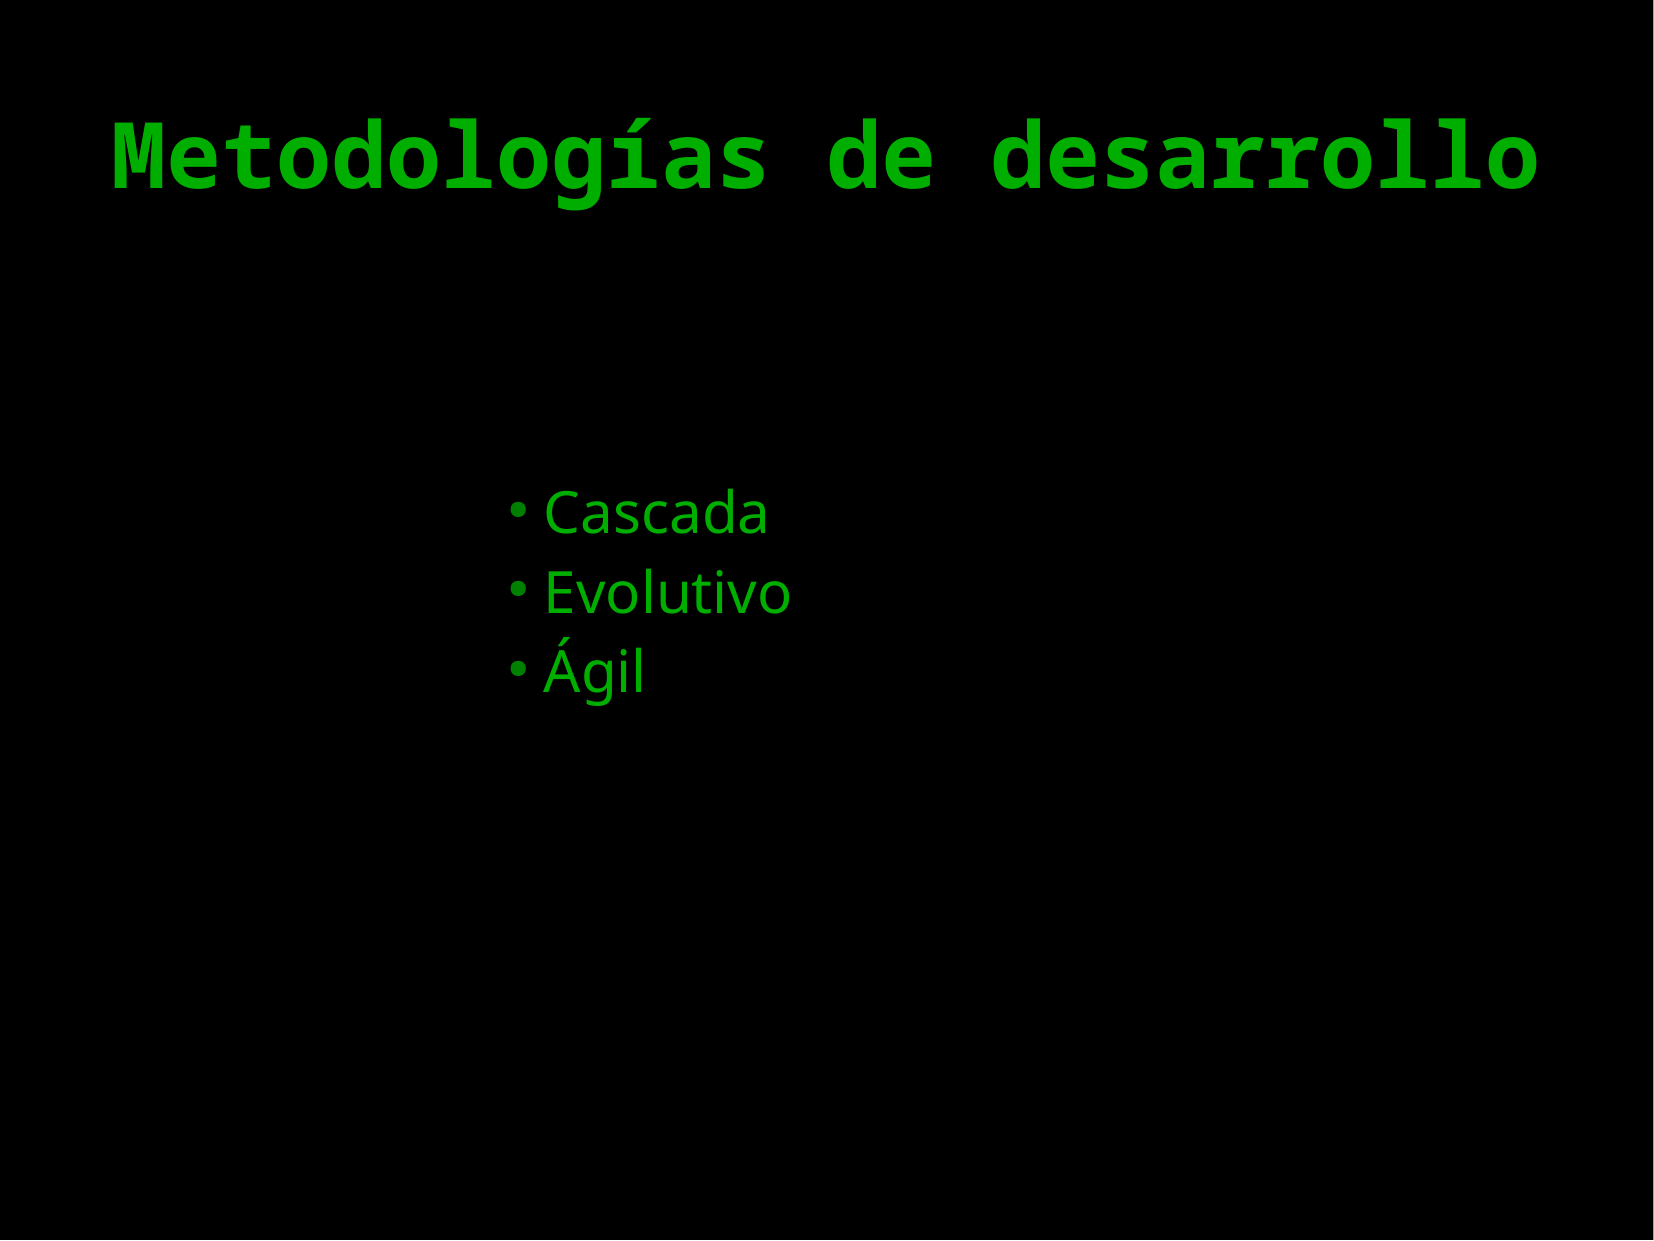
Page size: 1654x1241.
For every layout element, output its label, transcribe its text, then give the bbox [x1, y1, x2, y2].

text_box Cascada Evolutivo Ágil [507, 248, 1441, 934]
title Metodologías de desarrollo [82, 43, 1571, 263]
